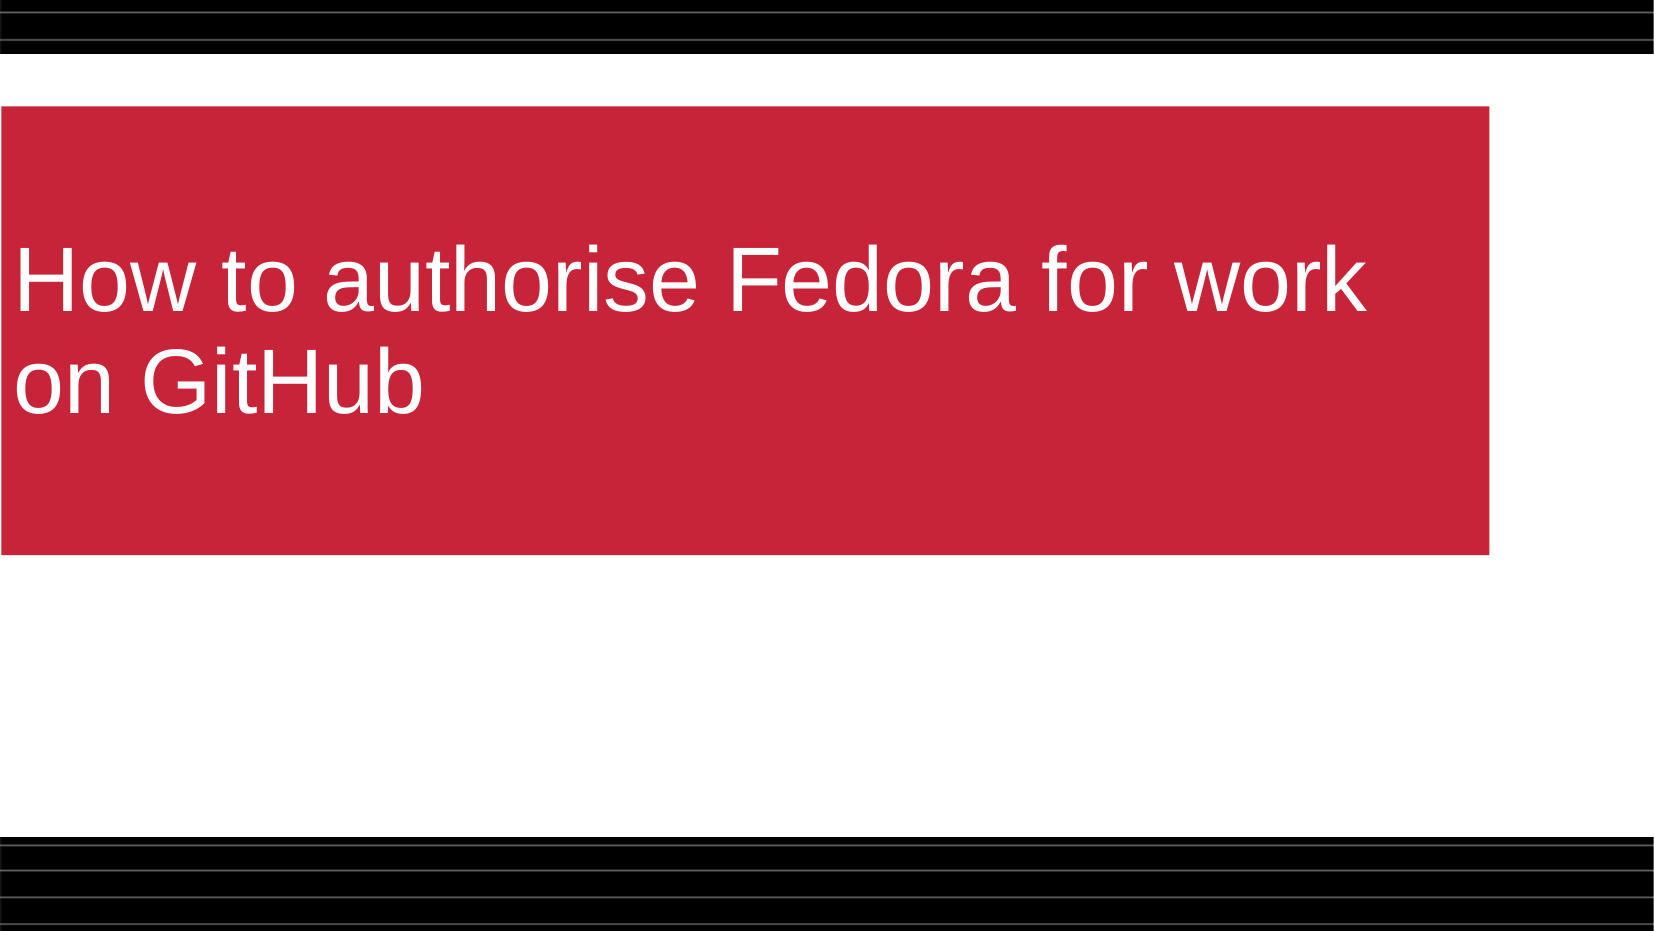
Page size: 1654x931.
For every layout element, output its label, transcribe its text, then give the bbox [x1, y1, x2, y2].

picture [0, 837, 1654, 931]
title How to authorise Fedora for work on GitHub [1, 106, 1490, 556]
picture [0, 0, 1654, 54]
